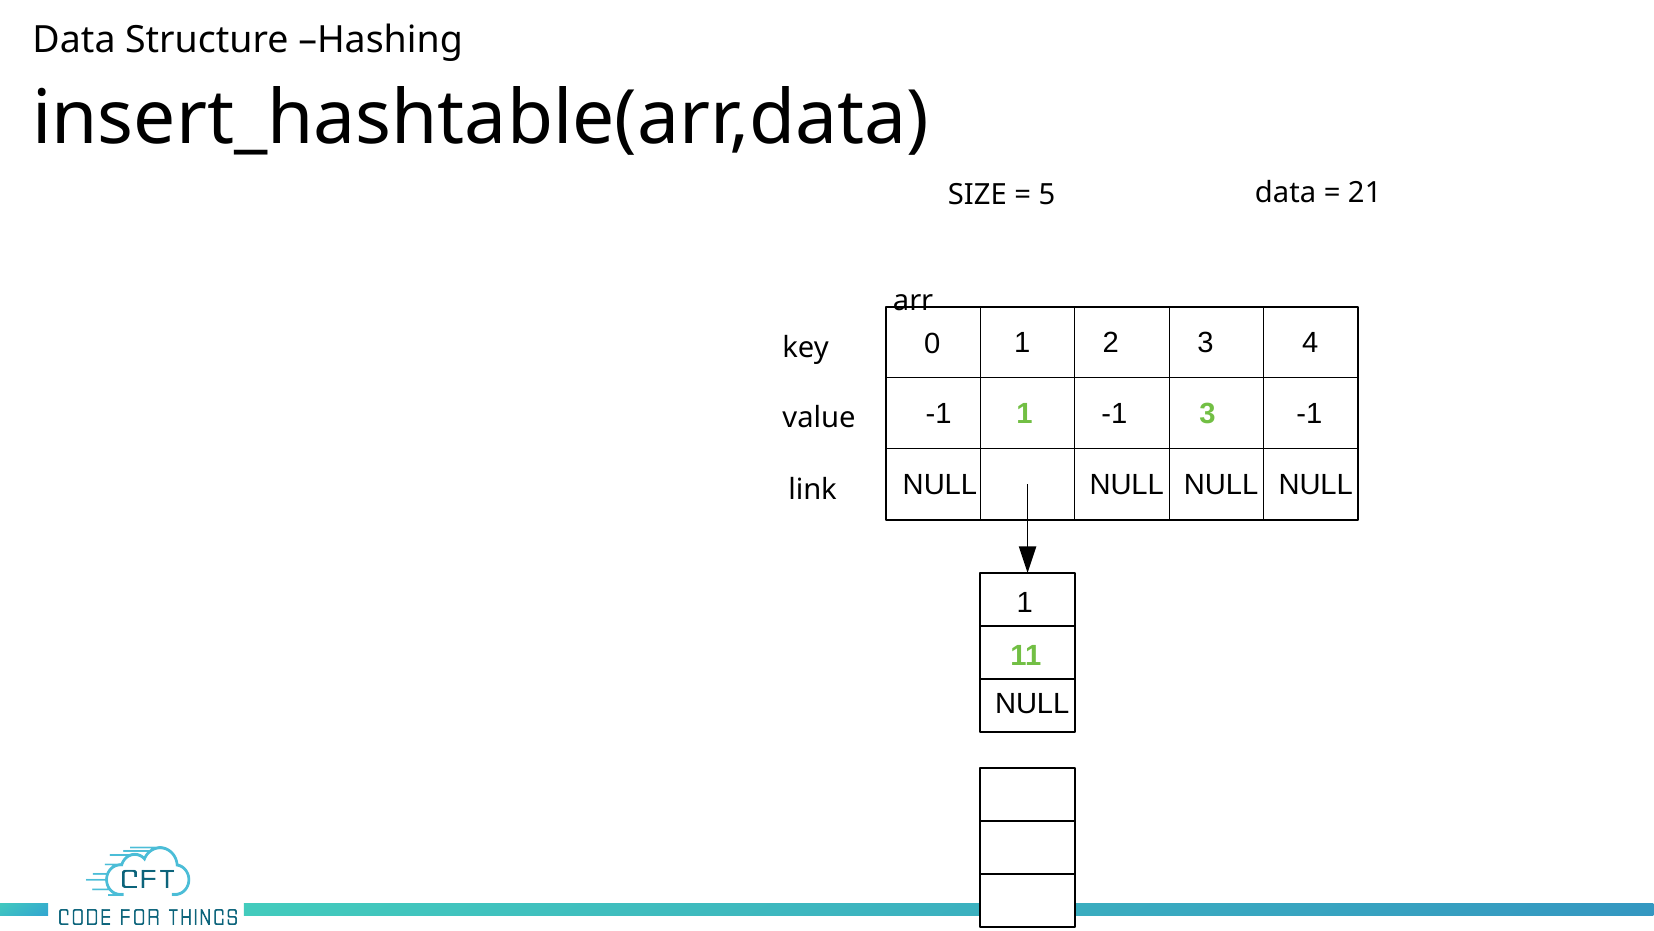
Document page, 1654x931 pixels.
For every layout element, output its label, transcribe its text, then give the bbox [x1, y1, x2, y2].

text_box [980, 727, 1075, 733]
text_box NULL [1263, 460, 1368, 509]
text_box 1 [999, 318, 1046, 367]
text_box [981, 307, 1074, 377]
text_box NULL [980, 679, 1085, 727]
text_box [1264, 378, 1359, 448]
text_box -1 [1281, 389, 1338, 438]
text_box key [767, 318, 910, 403]
text_box [885, 473, 980, 520]
text_box [980, 767, 1075, 928]
text_box [898, 378, 980, 448]
text_box 11 [995, 631, 1075, 679]
text_box [910, 322, 980, 377]
text_box [1075, 449, 1169, 460]
text_box 1 [1001, 578, 1048, 626]
text_box 1 [1001, 389, 1058, 438]
text_box value [767, 389, 898, 473]
picture [59, 846, 237, 925]
text_box 3 [1184, 389, 1241, 438]
text_box [981, 378, 1074, 448]
text_box link [773, 460, 863, 510]
text_box [1075, 508, 1169, 520]
text_box 0 [909, 319, 956, 368]
text_box arr [878, 272, 1056, 322]
text_box -1 [910, 389, 967, 438]
text_box [981, 449, 1074, 520]
text_box [1264, 307, 1359, 377]
text_box [1264, 509, 1359, 520]
text_box 2 [1087, 318, 1134, 367]
text_box [898, 449, 980, 460]
text_box data = 21 [1240, 163, 1418, 213]
text_box -1 [1086, 389, 1143, 438]
text_box NULL [887, 460, 993, 509]
text_box 3 [1182, 318, 1229, 367]
text_box [1075, 307, 1169, 377]
text_box SIZE = 5 [933, 165, 1111, 215]
text_box NULL [1169, 460, 1263, 508]
text_box [1075, 378, 1169, 448]
text_box [1170, 449, 1263, 460]
text_box [1170, 307, 1263, 377]
text_box 4 [1287, 318, 1334, 367]
text_box NULL [1074, 460, 1169, 508]
text_box [1264, 449, 1359, 460]
text_box [980, 572, 1075, 679]
text_box [1170, 508, 1263, 520]
text_box [1170, 378, 1263, 448]
title Data Structure –Hashing insert_hashtable(arr,data) [32, 12, 1184, 166]
